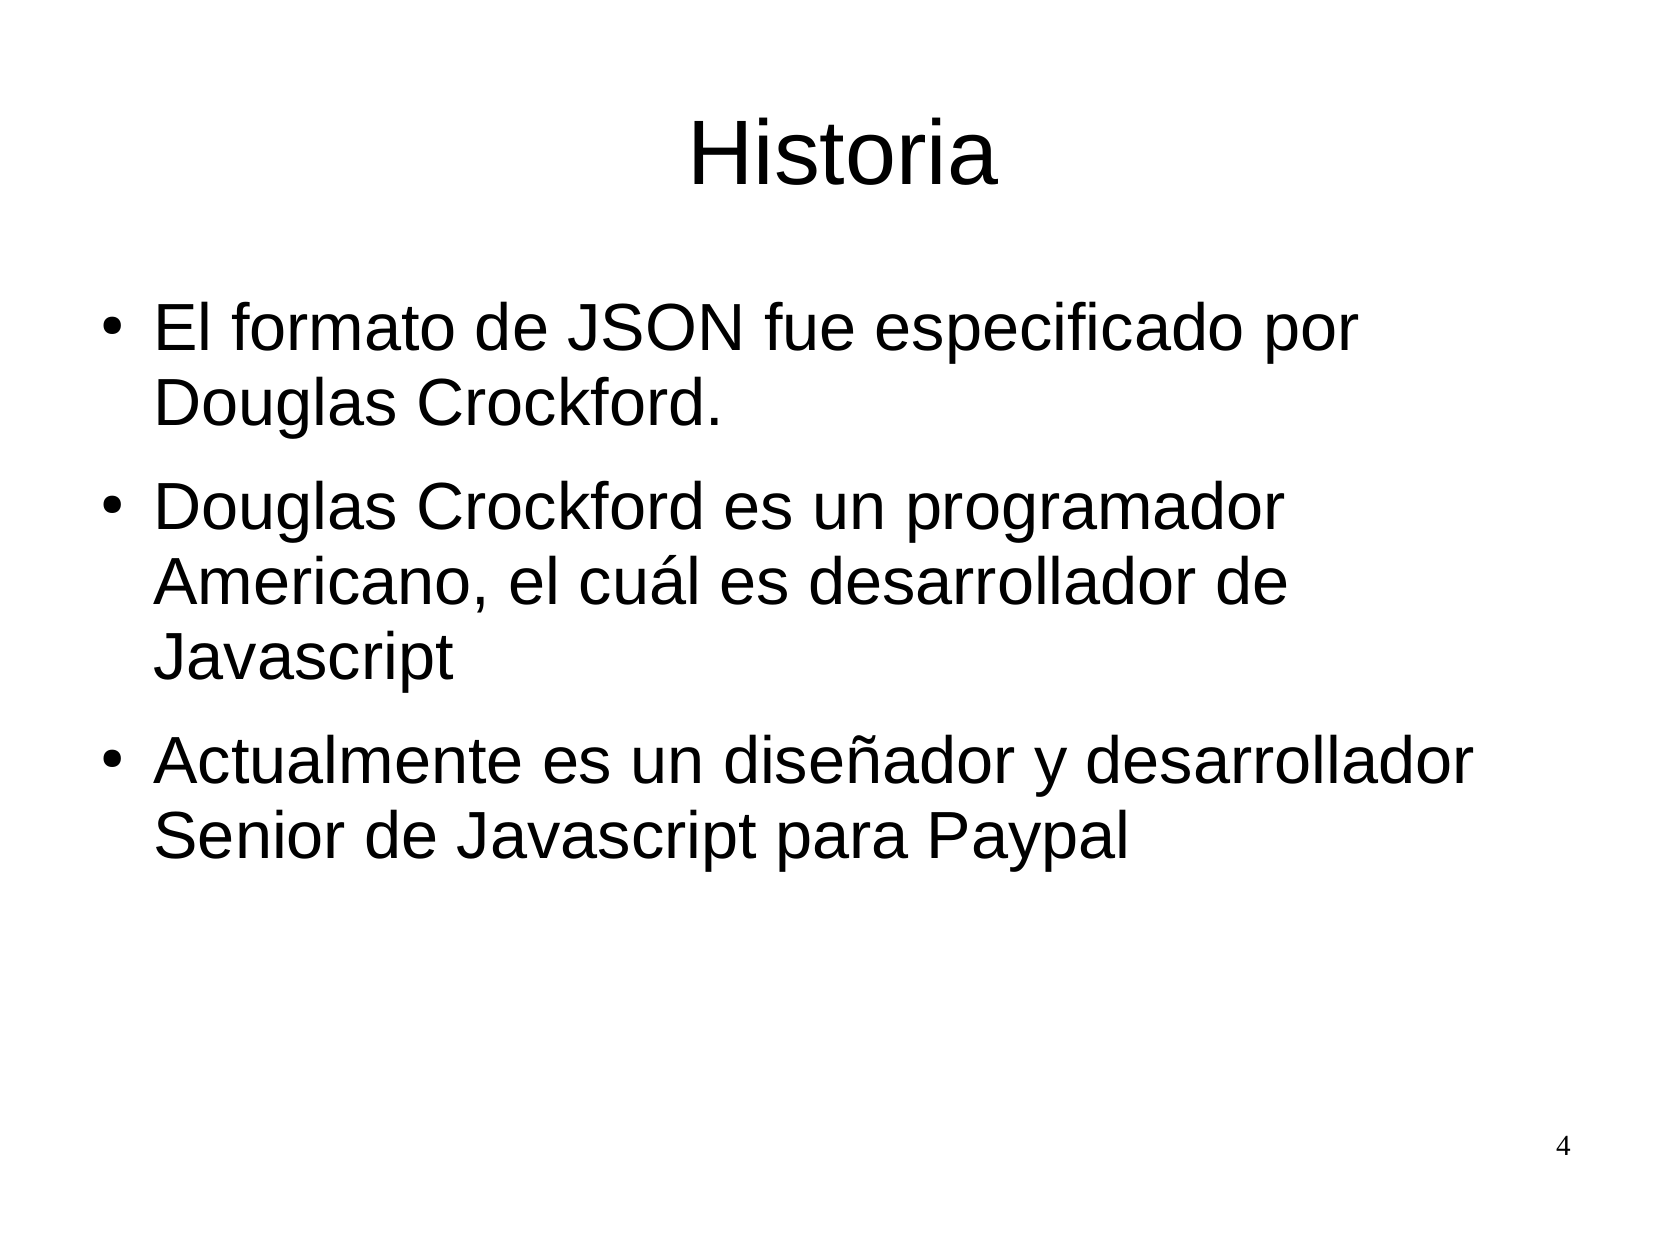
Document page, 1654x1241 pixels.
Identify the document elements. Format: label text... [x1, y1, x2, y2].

title Historia [82, 49, 1571, 257]
list El formato de JSON fue especificado por Douglas Crockford. Douglas Crockford es un programador Americano, el cuál es desarrollador de Javascript Actualmente es un diseñador y desarrollador Senior de Javascript para Paypal [82, 290, 1538, 1010]
